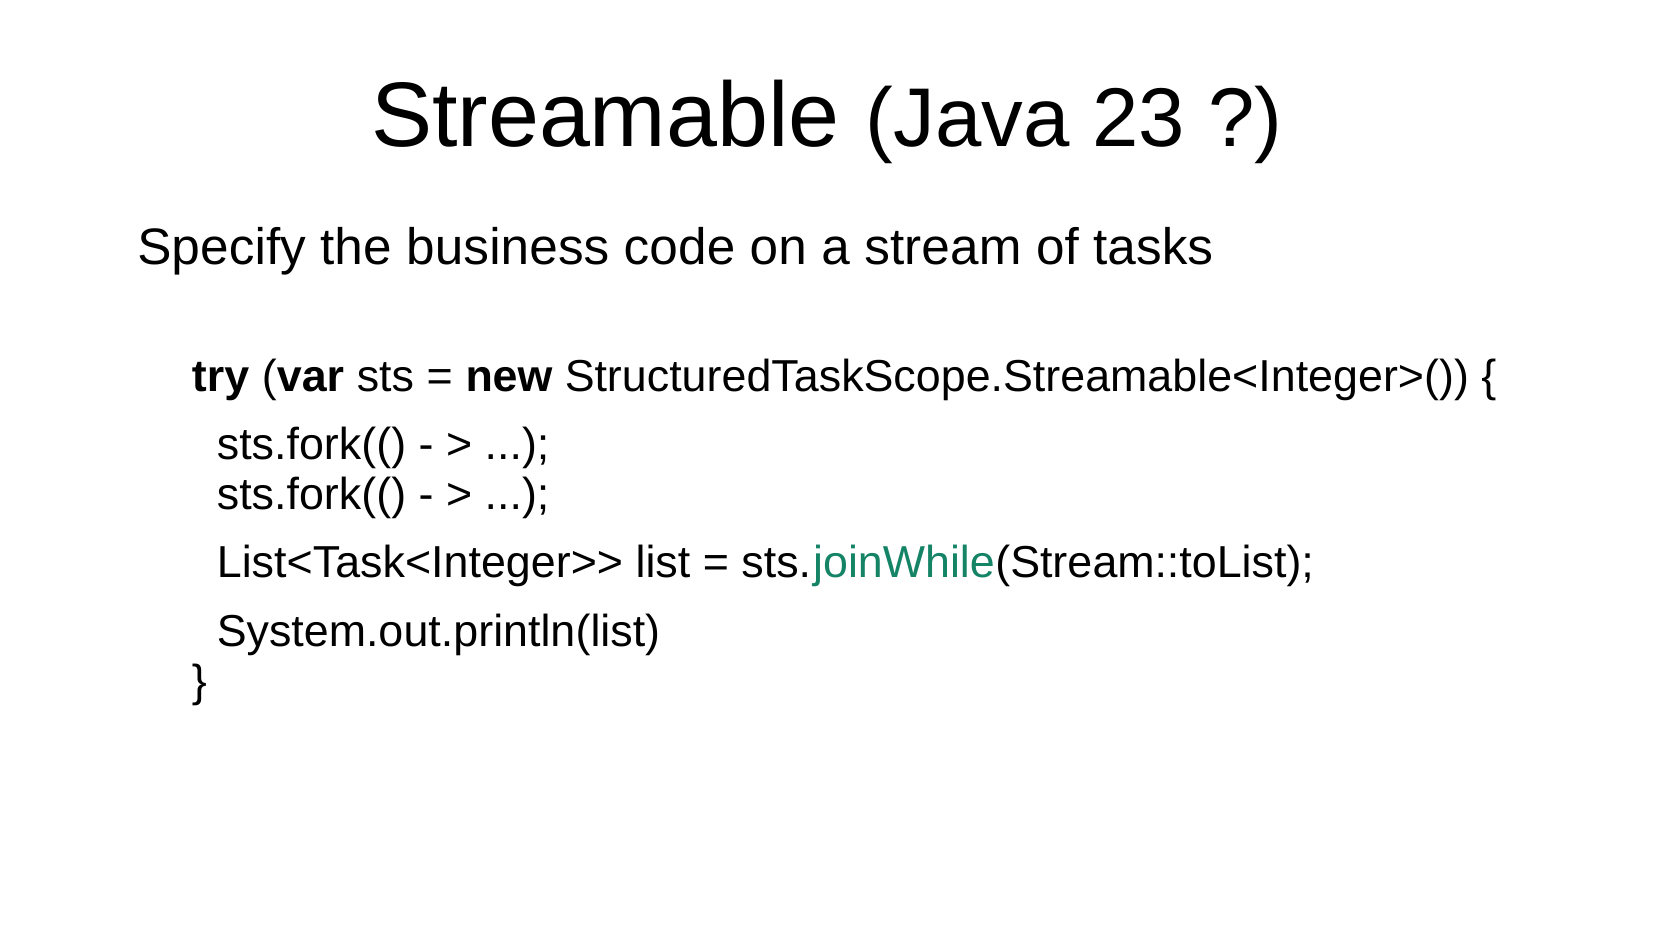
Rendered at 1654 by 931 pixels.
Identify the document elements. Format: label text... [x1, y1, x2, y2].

list Specify the business code on a stream of tasks try (var sts = new StructuredTaskScope.Streamable<Integer>()) { sts.fork(() - > ...); sts.fork(() - > ...); List<Task<Integer>> list = sts.joinWhile(Stream::toList); System.out.println(list) } [82, 217, 1571, 758]
title Streamable (Java 23 ?) [82, 37, 1571, 193]
